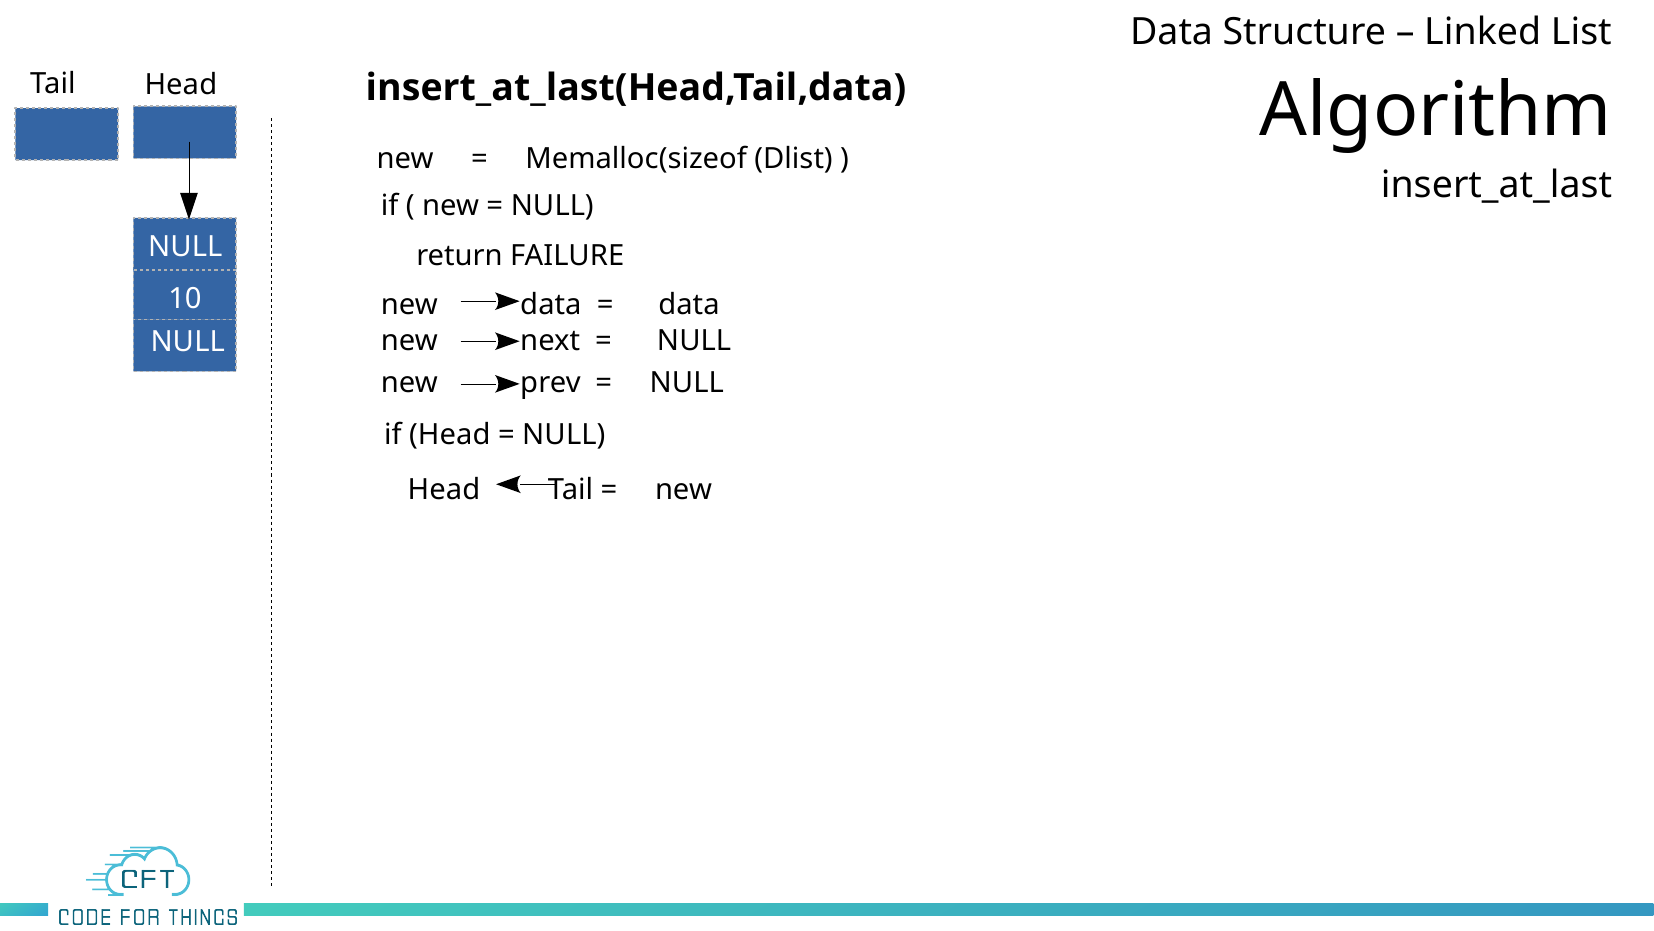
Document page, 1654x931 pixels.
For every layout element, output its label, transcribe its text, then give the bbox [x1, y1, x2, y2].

text_box Tail [15, 55, 122, 110]
text_box [15, 110, 119, 161]
text_box insert_at_last(Head,Tail,data) [350, 53, 1063, 119]
text_box NULL [135, 312, 243, 368]
text_box if ( new = NULL) [366, 177, 689, 232]
text_box [133, 273, 237, 372]
text_box Head Tail = new [377, 460, 815, 520]
text_box new next = NULL [366, 311, 922, 395]
text_box NULL [133, 217, 240, 273]
text_box new data = data [366, 276, 827, 331]
title Data Structure – Linked List Algorithm insert_at_last [1093, 0, 1613, 216]
text_box if (Head = NULL) [354, 406, 662, 461]
picture [59, 846, 237, 925]
text_box 10 [153, 273, 225, 312]
text_box new prev = NULL [366, 354, 896, 409]
text_box return FAILURE [401, 227, 686, 276]
text_box Head [129, 55, 237, 111]
text_box new = Memalloc(sizeof (Dlist) ) [354, 129, 1099, 189]
text_box [133, 106, 237, 159]
text_box [225, 273, 237, 312]
